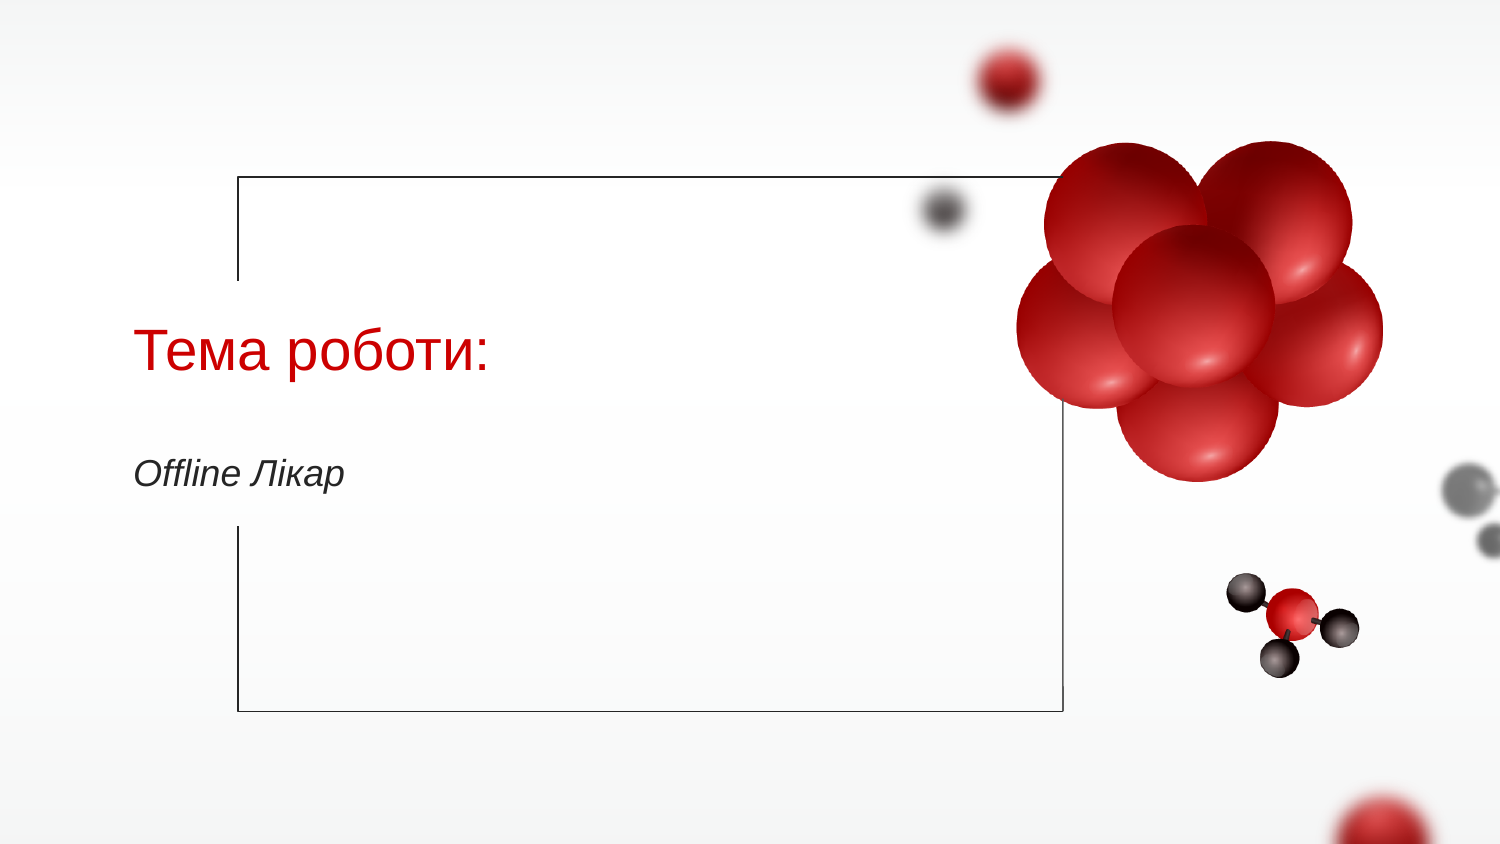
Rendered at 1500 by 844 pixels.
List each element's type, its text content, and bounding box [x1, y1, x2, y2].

picture [0, 0, 1500, 844]
title Тема роботи: [118, 281, 1063, 413]
subtitle Offline Лікар [118, 413, 1062, 485]
